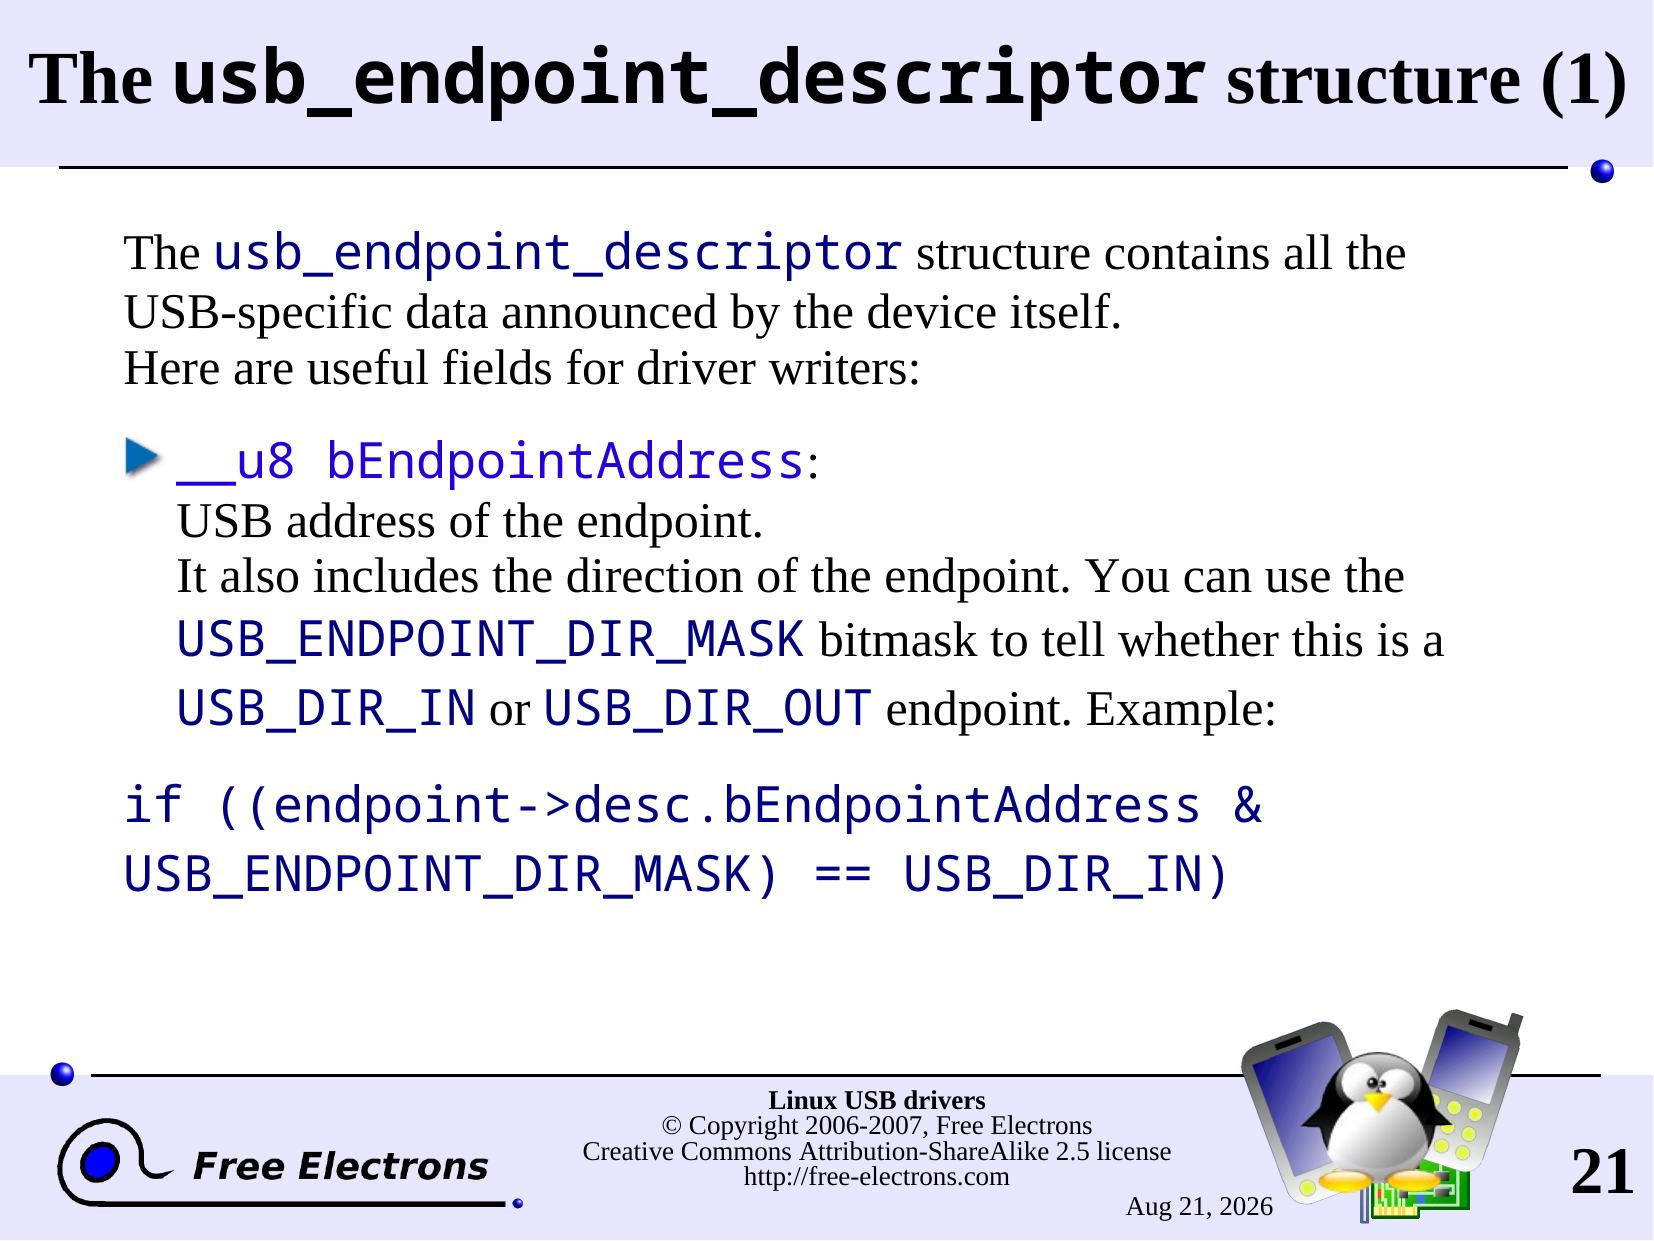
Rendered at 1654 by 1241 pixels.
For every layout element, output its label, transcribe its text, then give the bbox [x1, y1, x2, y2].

picture [50, 1107, 527, 1216]
picture [1231, 1007, 1538, 1241]
title The usb_endpoint_descriptor structure (1) [23, 25, 1634, 124]
list The usb_endpoint_descriptor structure contains all the USB-specific data announced by the device itself. Here are useful fields for driver writers: __u8 bEndpointAddress: USB address of the endpoint. It also includes the direction of the endpoint. You can use the USB_ENDPOINT_DIR_MASK bitmask to tell whether this is a USB_DIR_IN or USB_DIR_OUT endpoint. Example: if ((endpoint->desc.bEndpointAddress & USB_ENDPOINT_DIR_MASK) == USB_DIR_IN) [105, 216, 1518, 1066]
